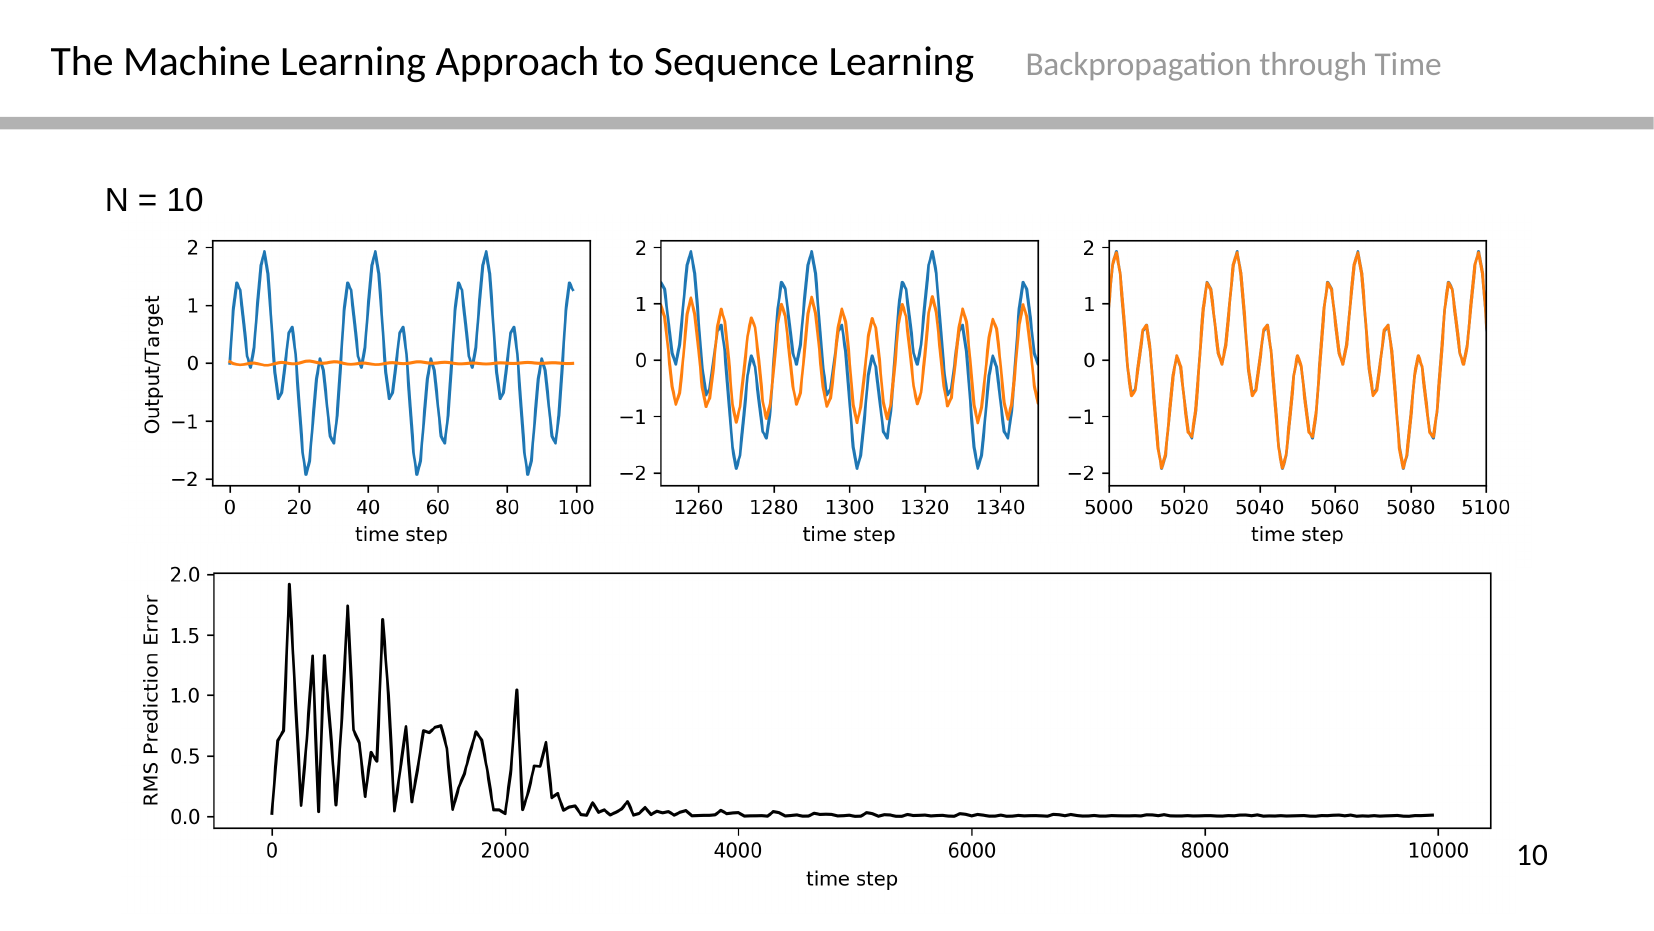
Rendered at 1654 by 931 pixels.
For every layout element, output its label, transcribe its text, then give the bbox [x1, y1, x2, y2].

text_box <number> [1501, 835, 1654, 906]
text_box The Machine Learning Approach to Sequence Learning Backpropagation through Time [35, 37, 1516, 94]
text_box N = 10 [90, 173, 301, 231]
picture [121, 214, 1532, 914]
